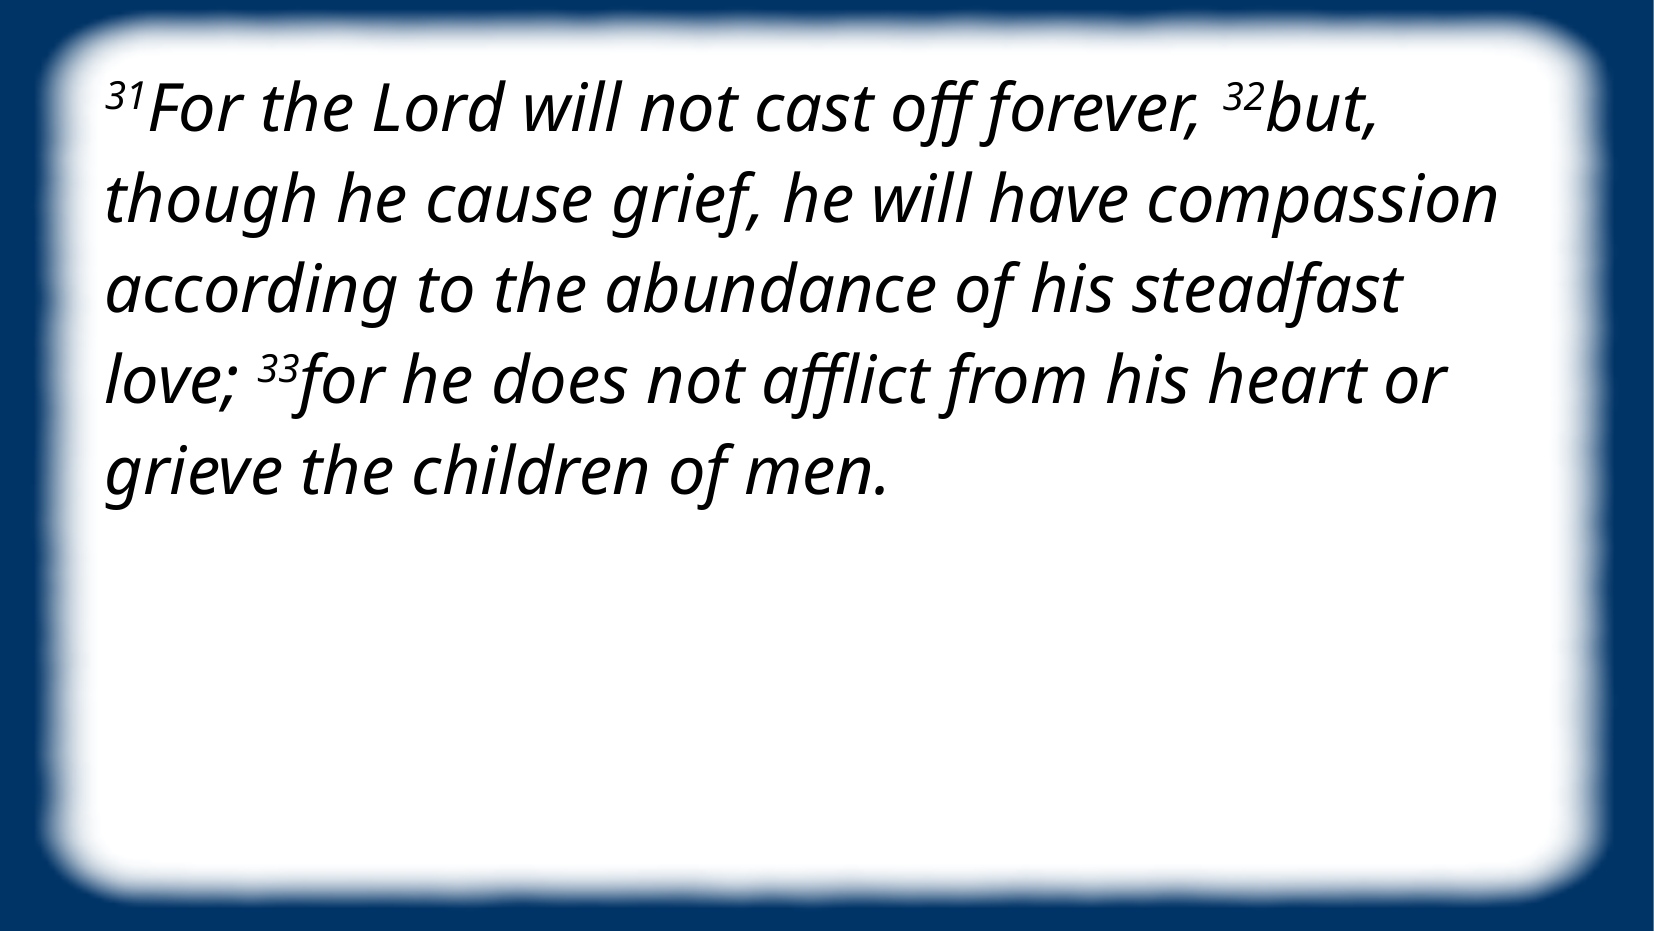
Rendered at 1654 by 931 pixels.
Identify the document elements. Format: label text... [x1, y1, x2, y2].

text_box 31For the Lord will not cast off forever, 32but, though he cause grief, he will have compassion according to the abundance of his steadfast love; 33for he does not afflict from his heart or grieve the children of men. [90, 52, 1546, 556]
picture [0, 0, 1654, 931]
